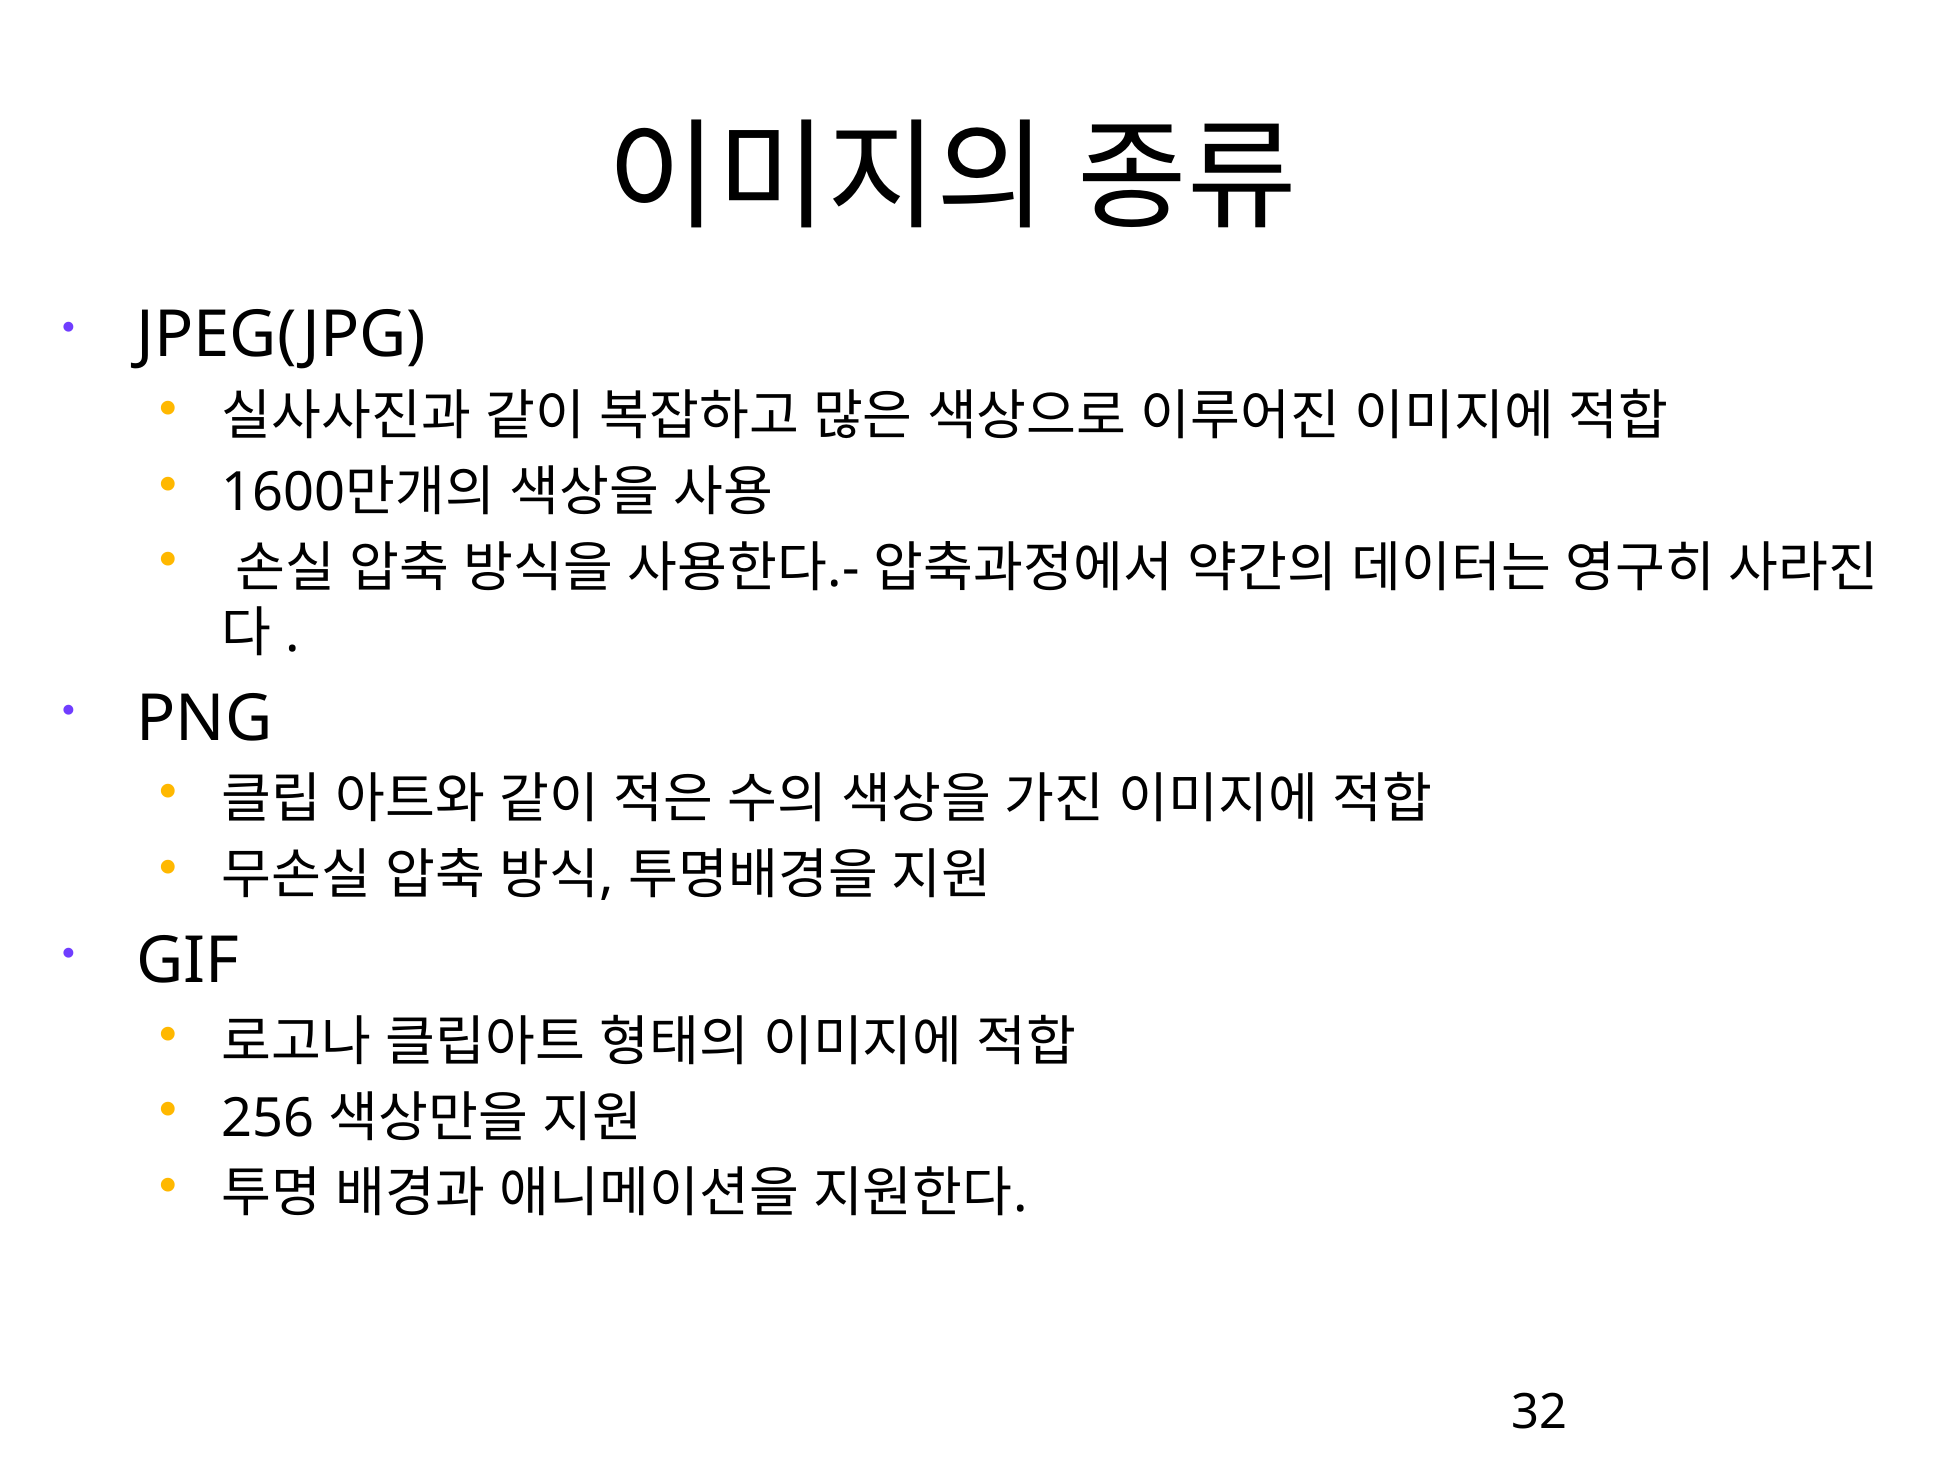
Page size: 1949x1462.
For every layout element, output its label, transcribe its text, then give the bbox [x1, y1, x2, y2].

slide_number <숫자> [1496, 1372, 1899, 1462]
list JPEG(JPG) 실사사진과 같이 복잡하고 많은 색상으로 이루어진 이미지에 적합 1600만개의 색상을 사용 손실 압축 방식을 사용한다.- 압축과정에서 약간의 데이터는 영구히 사라진다 . PNG 클립 아트와 같이 적은 수의 색상을 가진 이미지에 적합 무손실 압축 방식, 투명배경을 지원 GIF 로고나 클립아트 형태의 이미지에 적합 256 색상만을 지원 투명 배경과 애니메이션을 지원한다. [48, 284, 1897, 1343]
title 이미지의 종류 [156, 92, 1749, 255]
